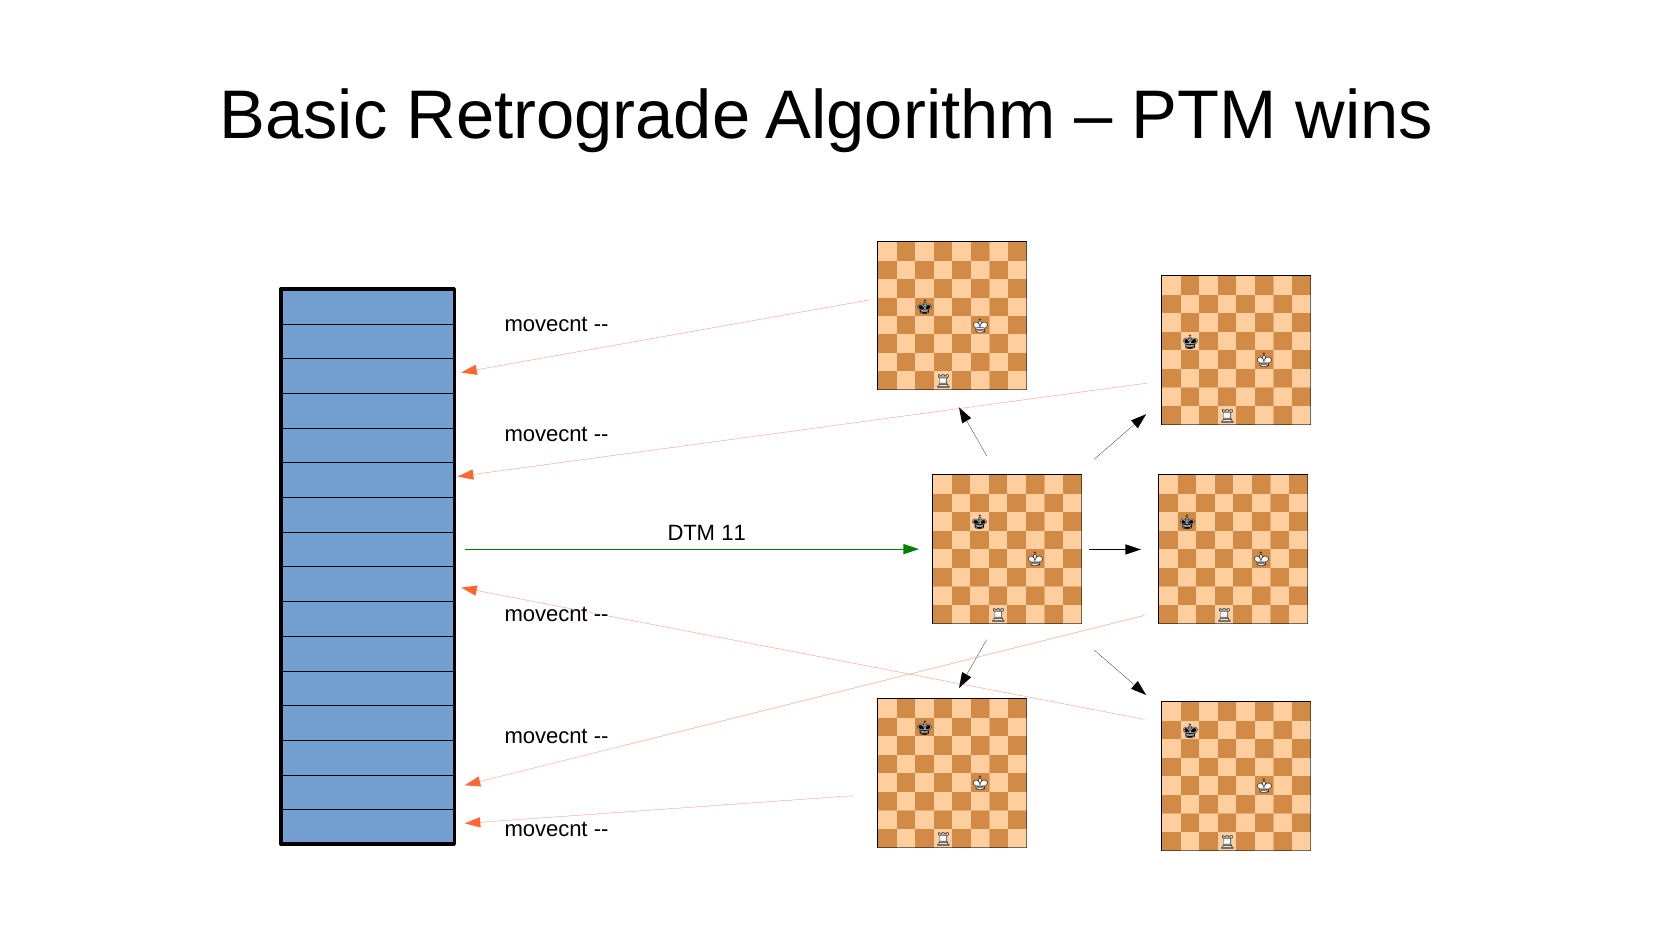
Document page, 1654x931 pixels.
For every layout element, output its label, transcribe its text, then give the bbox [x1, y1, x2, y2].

chart [153, 180, 1491, 931]
title Basic Retrograde Algorithm – PTM wins [82, 37, 1571, 193]
